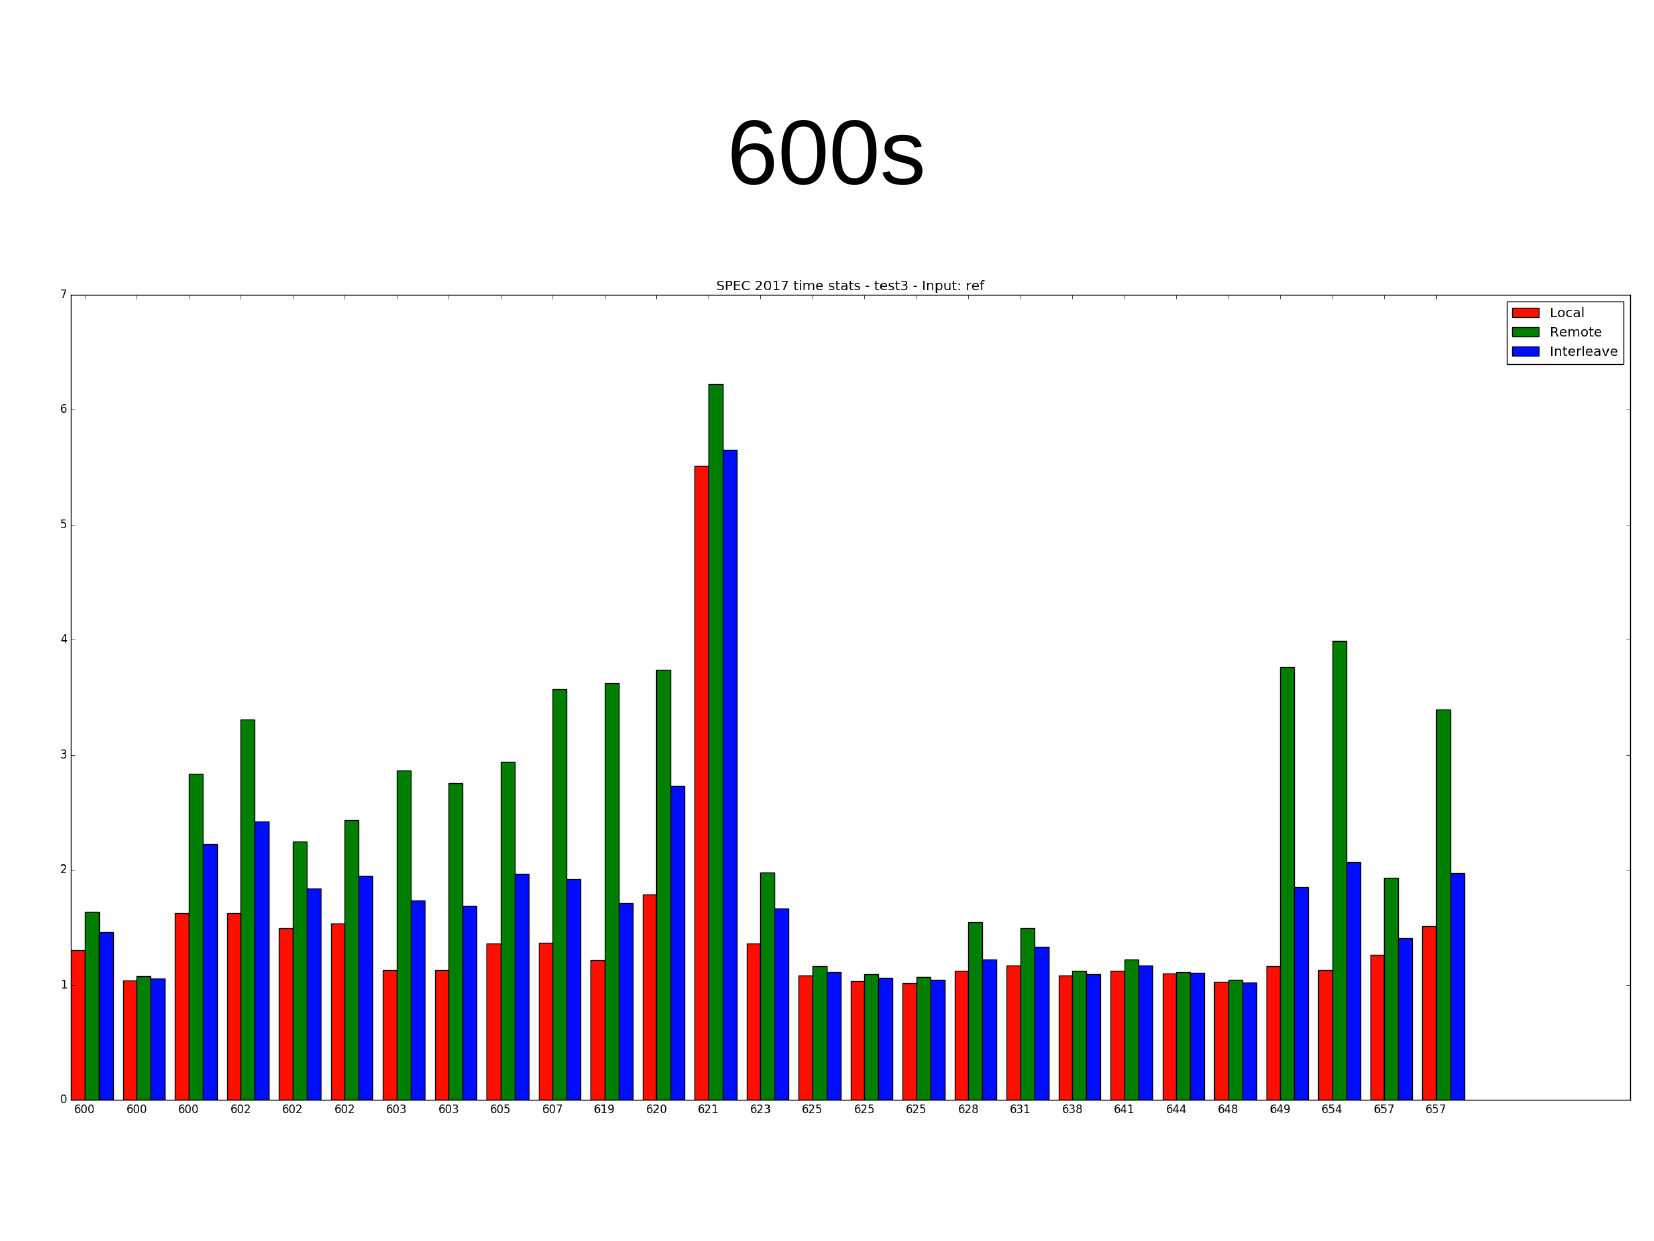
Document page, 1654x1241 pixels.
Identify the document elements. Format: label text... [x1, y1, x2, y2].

title 600s [82, 49, 1571, 194]
picture [0, 194, 1654, 1201]
